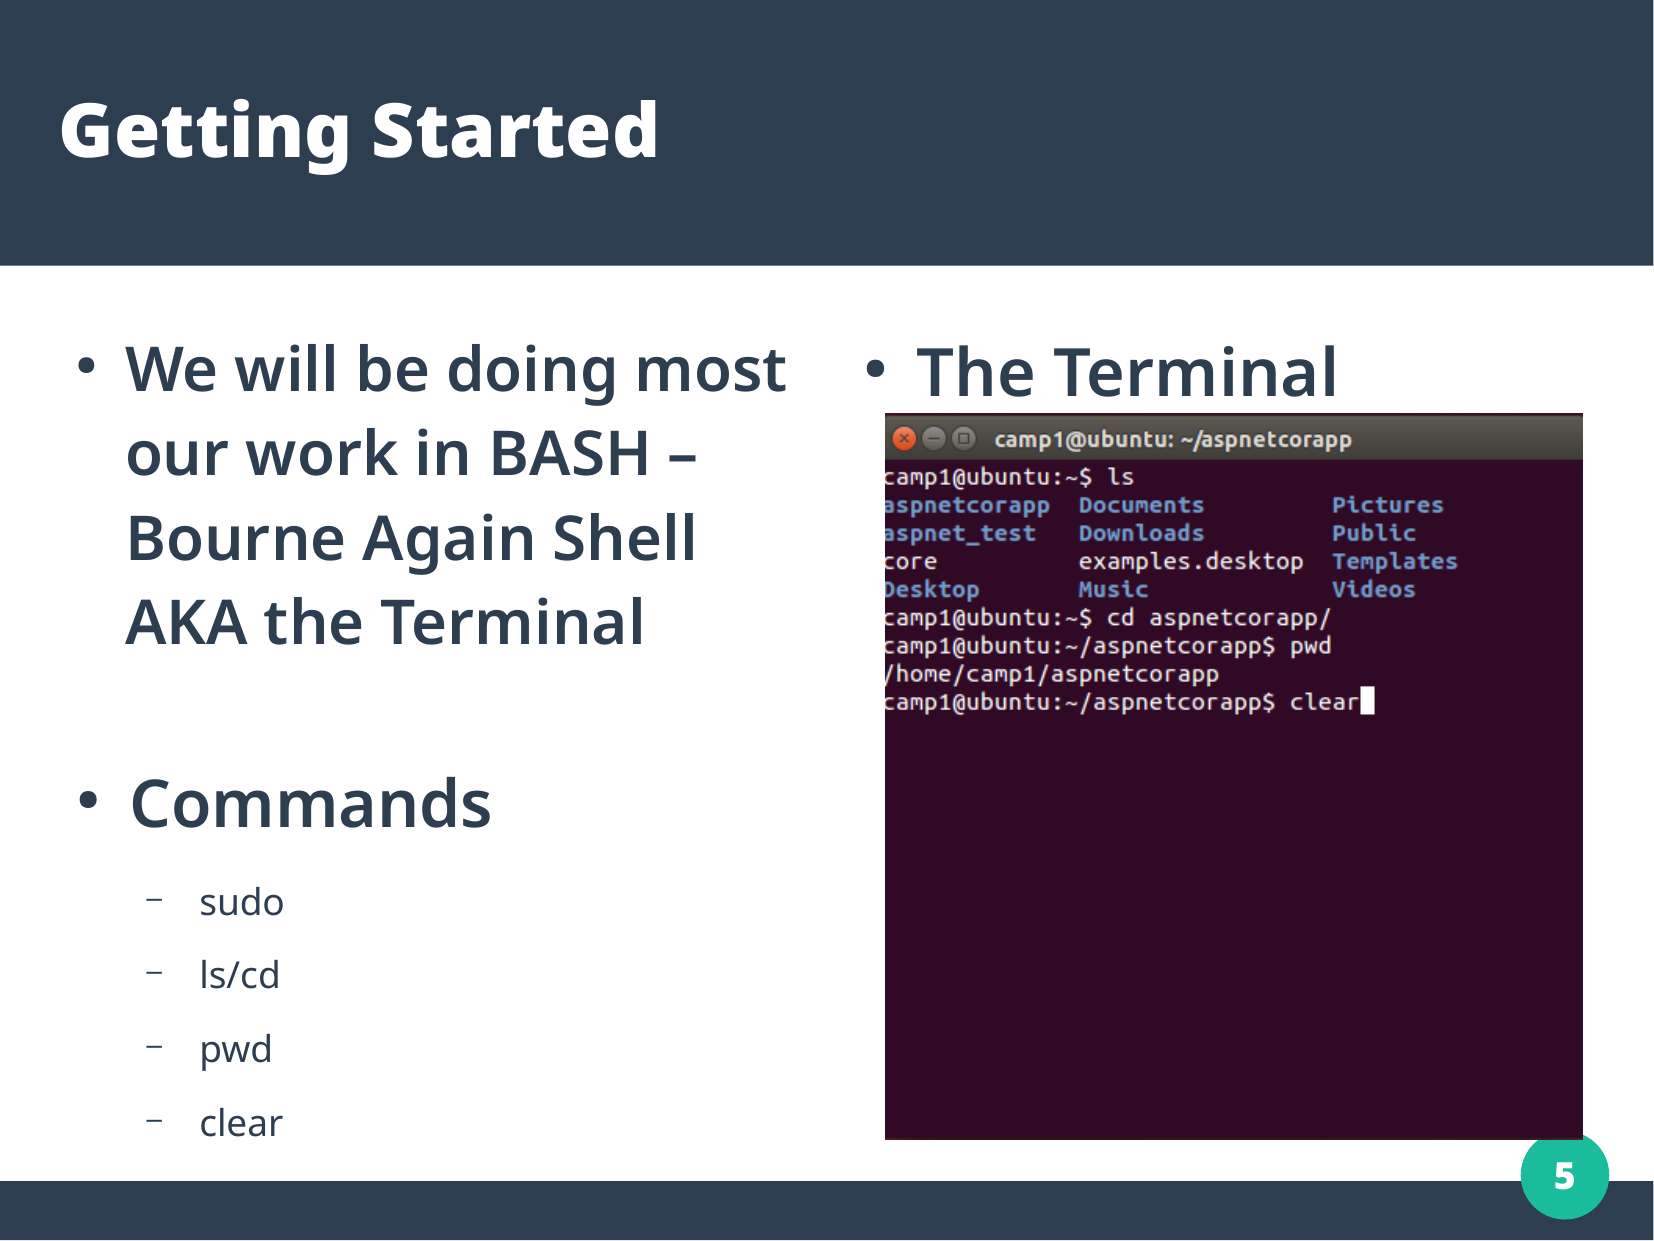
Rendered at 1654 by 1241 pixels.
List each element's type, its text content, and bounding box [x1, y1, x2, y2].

list Commands sudo ls/cd pwd clear [59, 756, 809, 1151]
picture [885, 413, 1583, 1140]
list The Terminal [845, 324, 1596, 1152]
list We will be doing most our work in BASH – Bourne Again Shell AKA the Terminal [59, 324, 809, 720]
title Getting Started [59, 49, 1595, 207]
